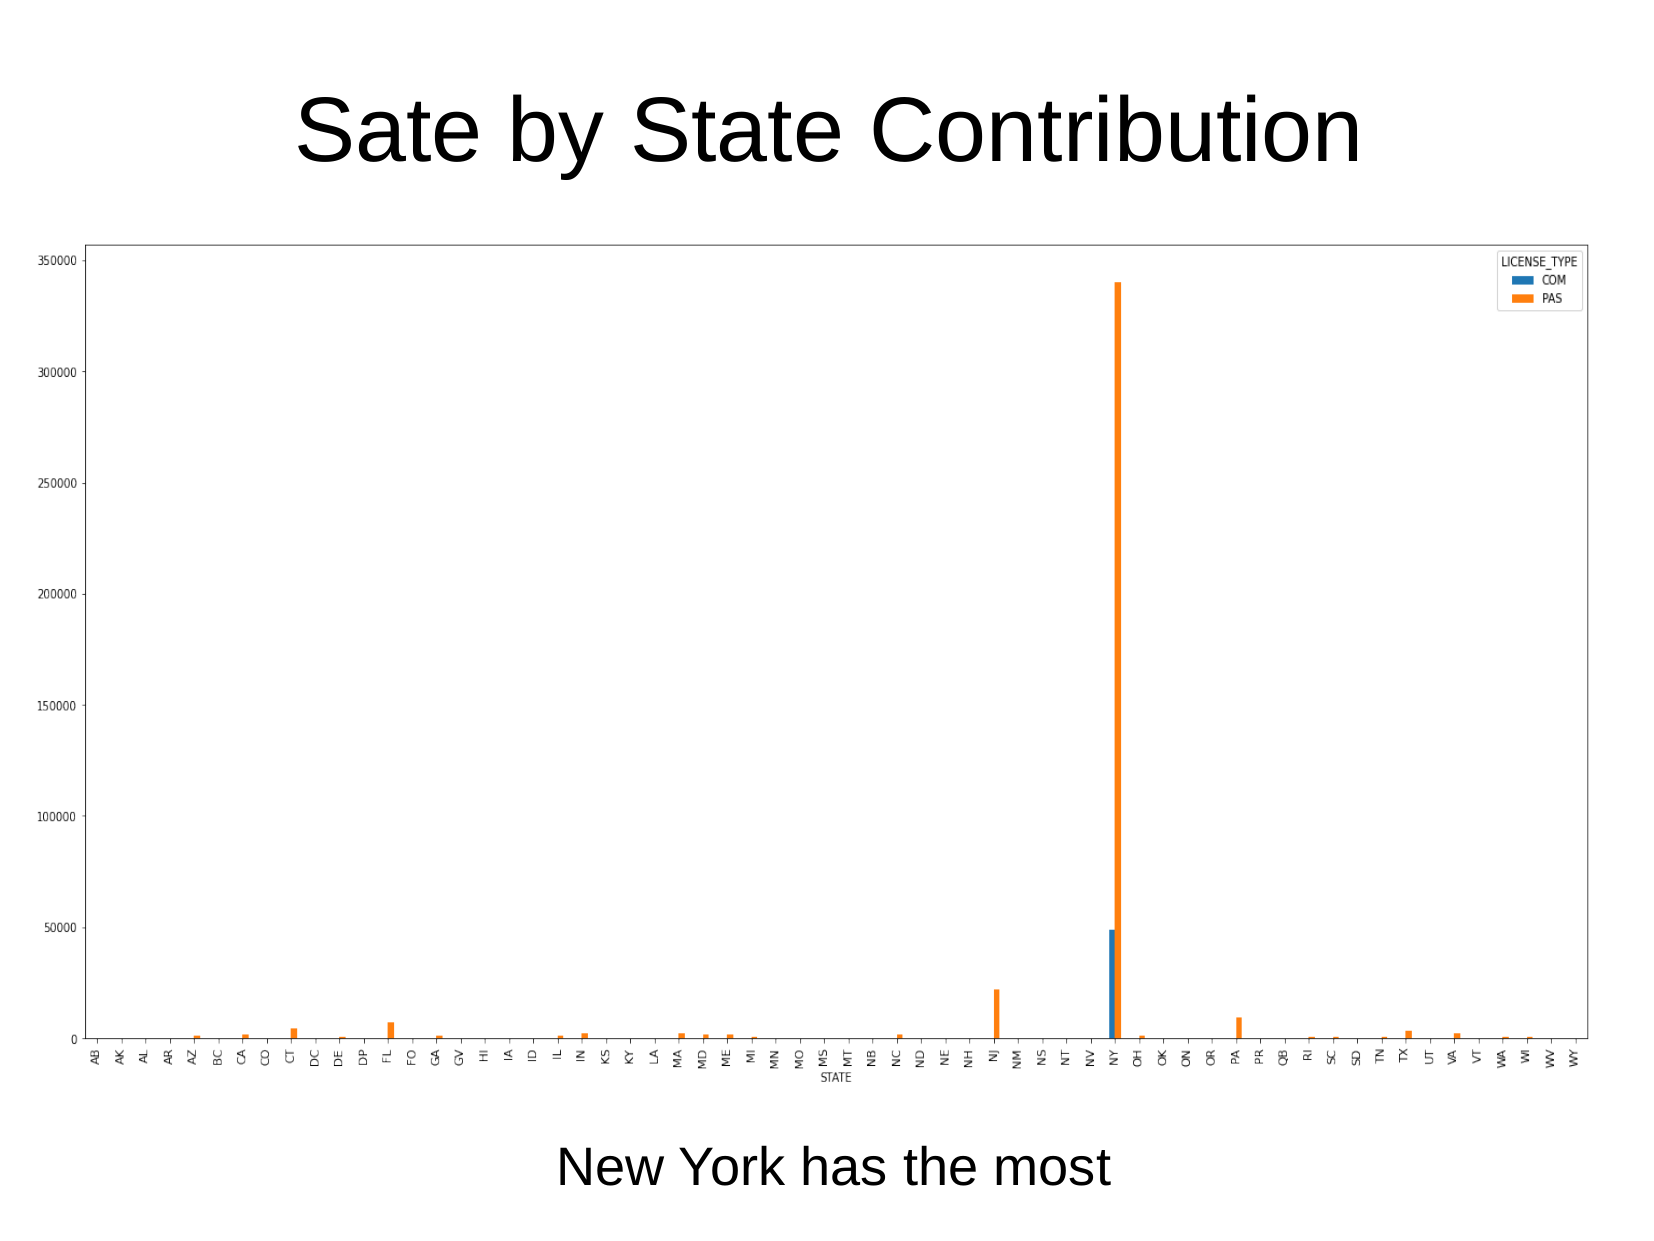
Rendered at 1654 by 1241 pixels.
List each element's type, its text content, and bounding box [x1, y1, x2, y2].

picture [29, 236, 1595, 1093]
title New York has the most [177, 1092, 1506, 1241]
title Sate by State Contribution [85, 26, 1574, 234]
